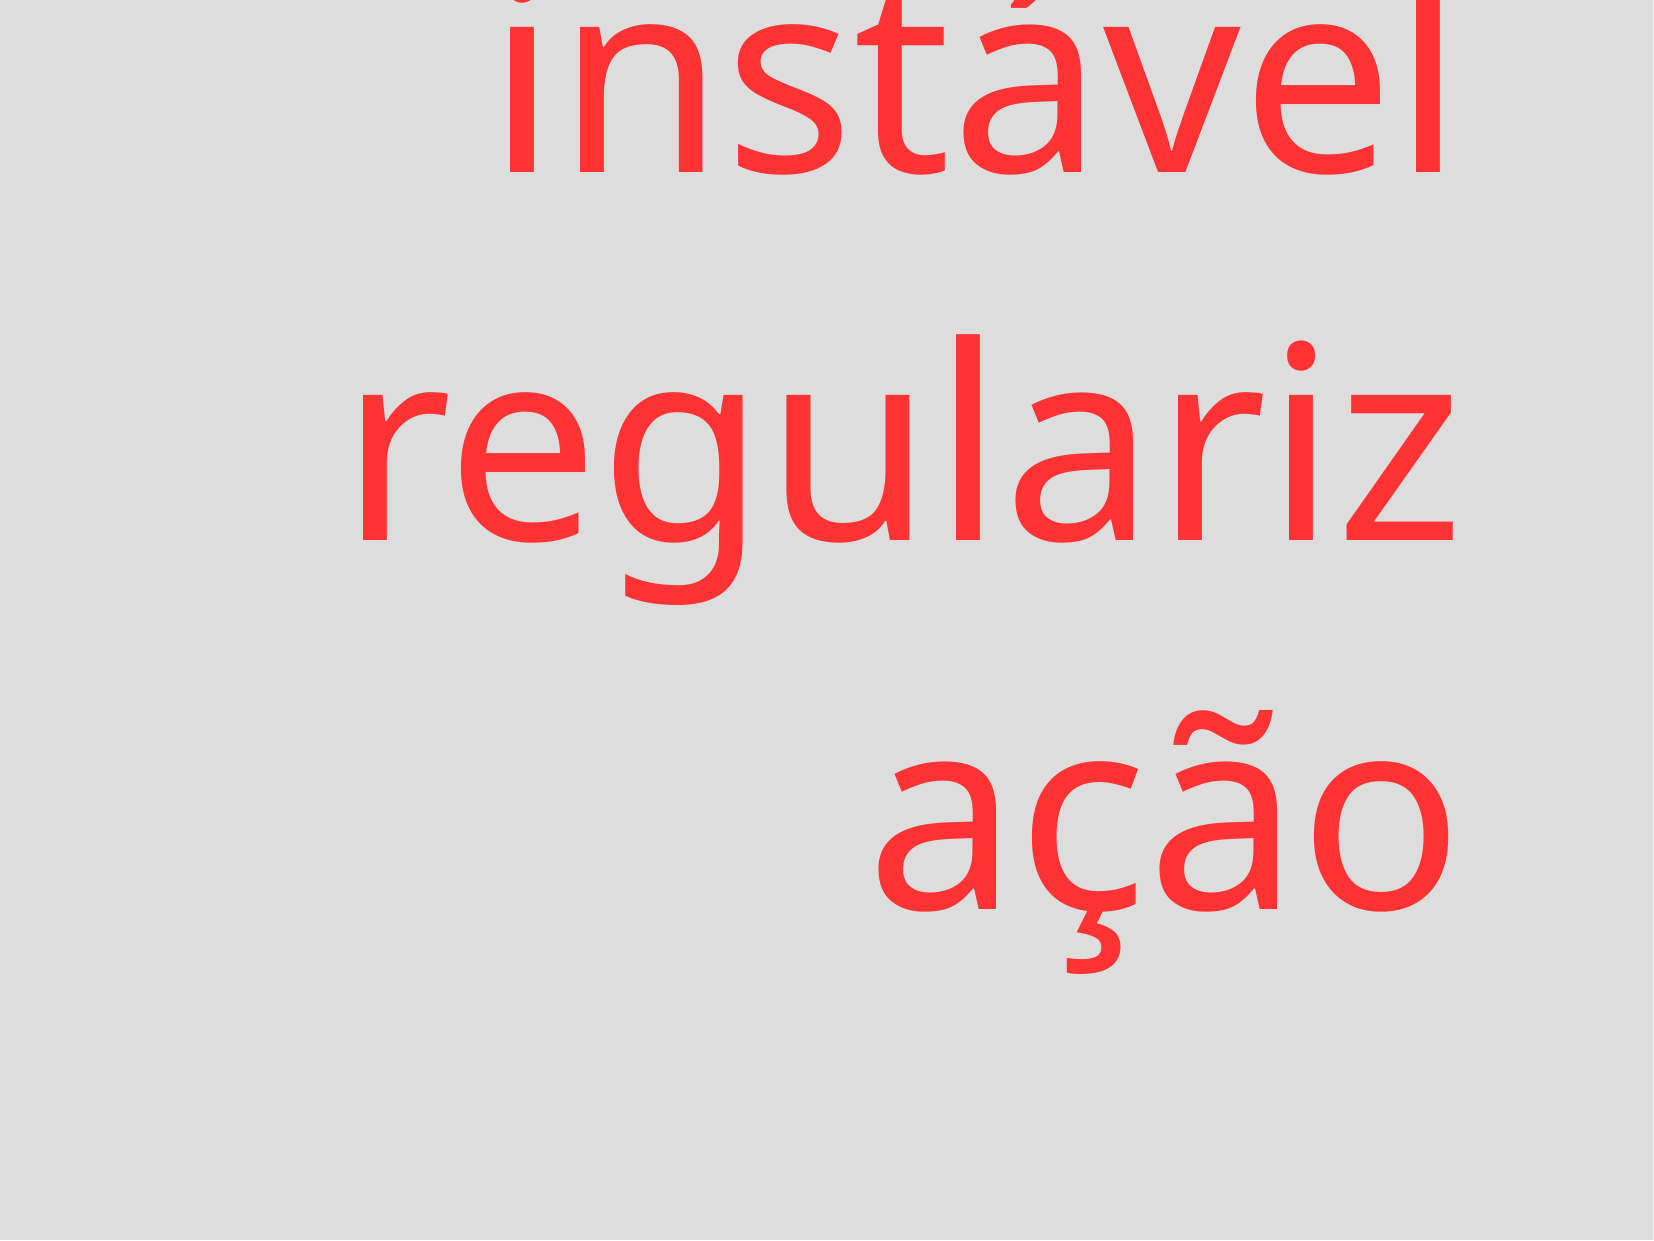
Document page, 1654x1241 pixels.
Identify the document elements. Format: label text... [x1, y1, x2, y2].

text_box instável regularização [325, 60, 1579, 1180]
